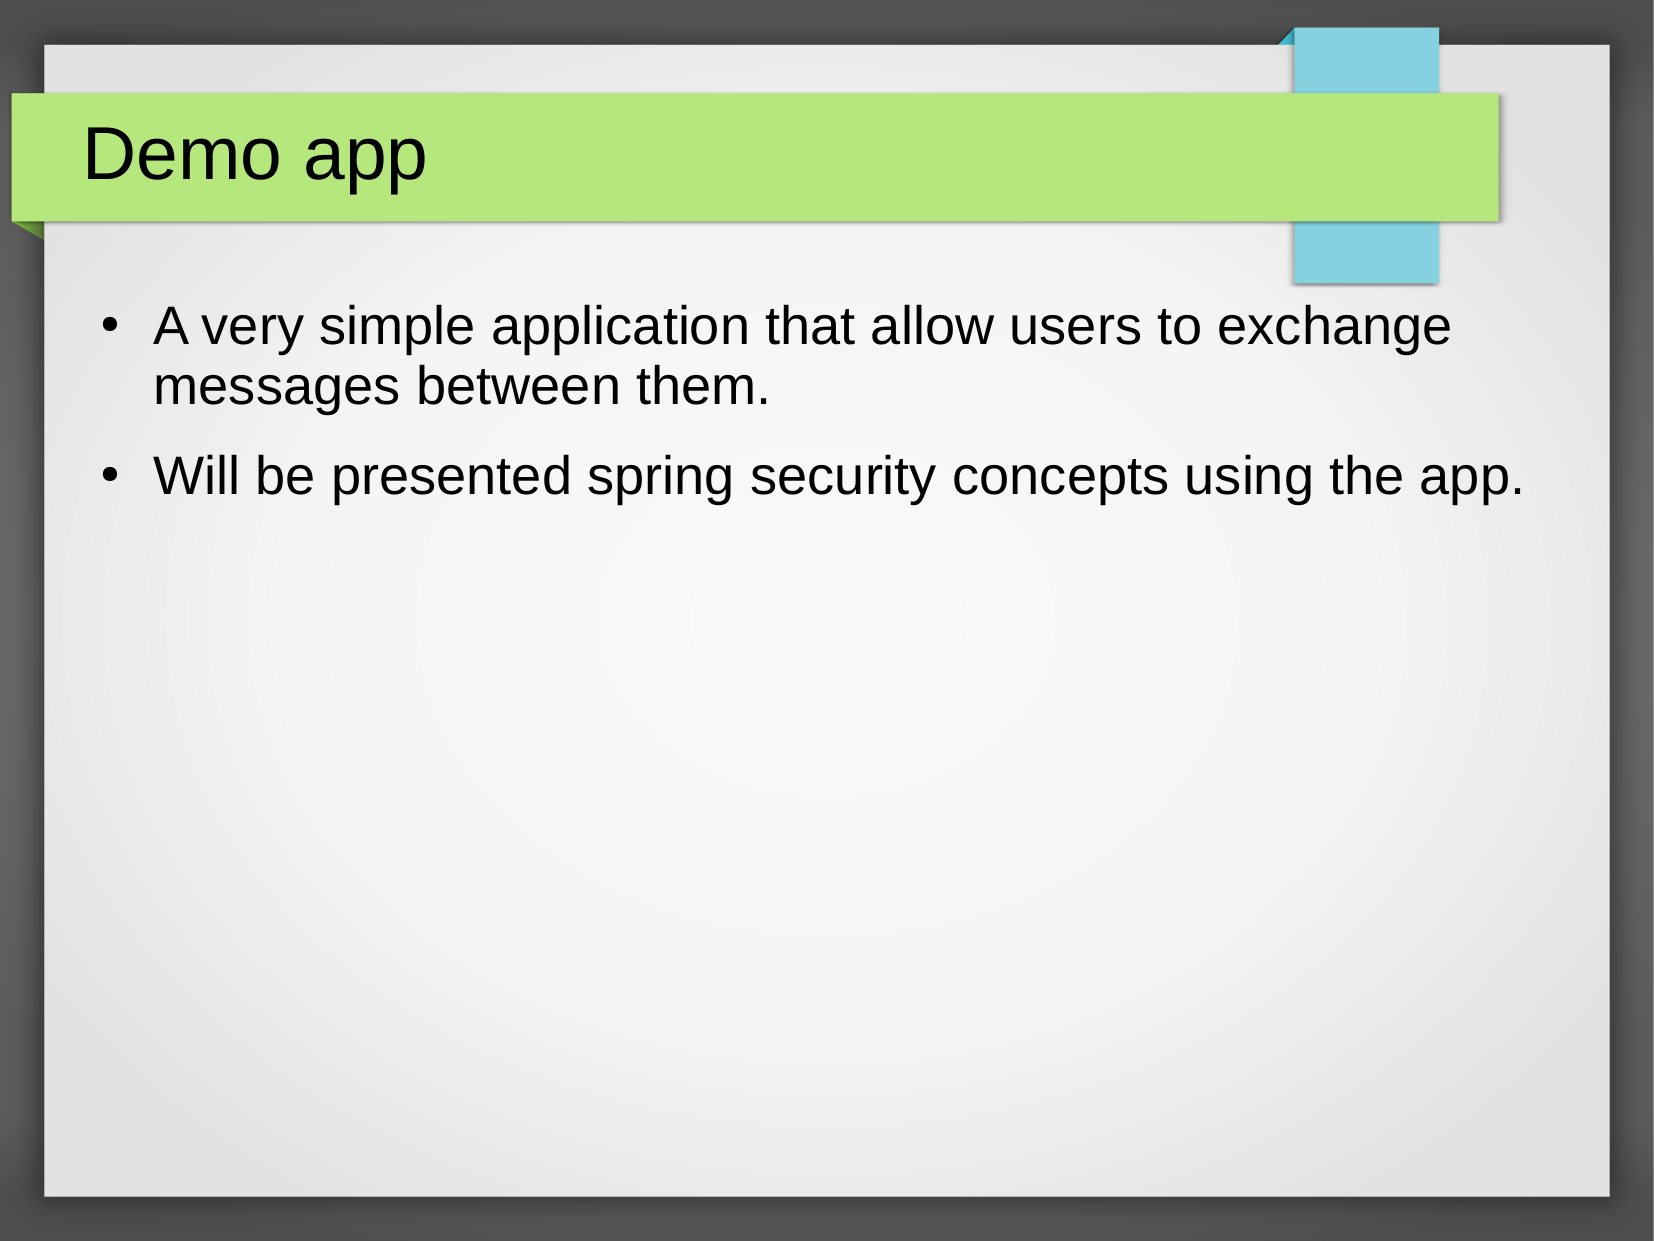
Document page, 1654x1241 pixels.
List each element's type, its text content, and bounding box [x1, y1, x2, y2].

picture [0, 0, 1654, 1241]
title Demo app [82, 94, 1264, 213]
list A very simple application that allow users to exchange messages between them. Will be presented spring security concepts using the app. [82, 295, 1571, 1015]
